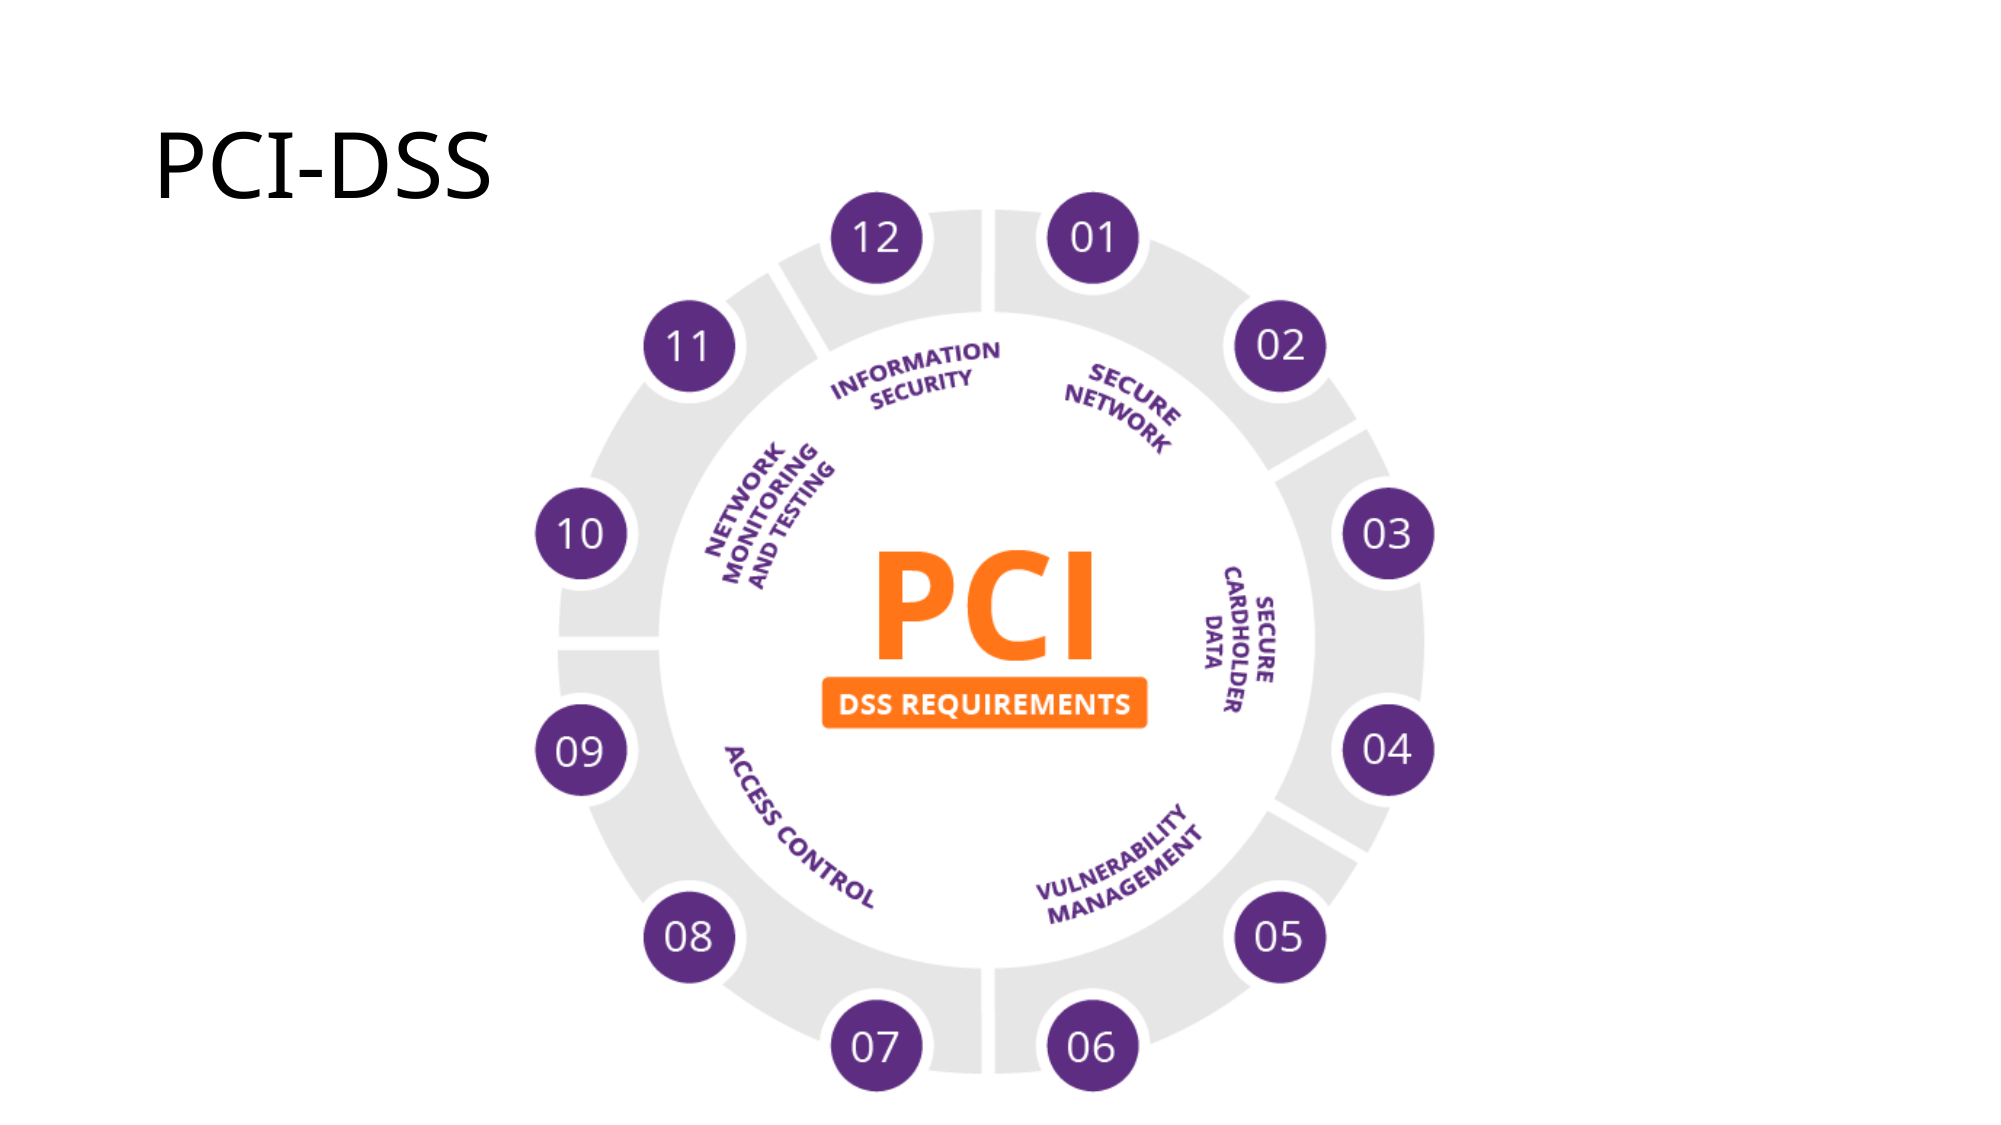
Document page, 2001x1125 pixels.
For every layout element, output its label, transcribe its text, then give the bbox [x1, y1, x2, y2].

title PCI-DSS [137, 59, 1863, 278]
picture [513, 178, 1458, 1106]
